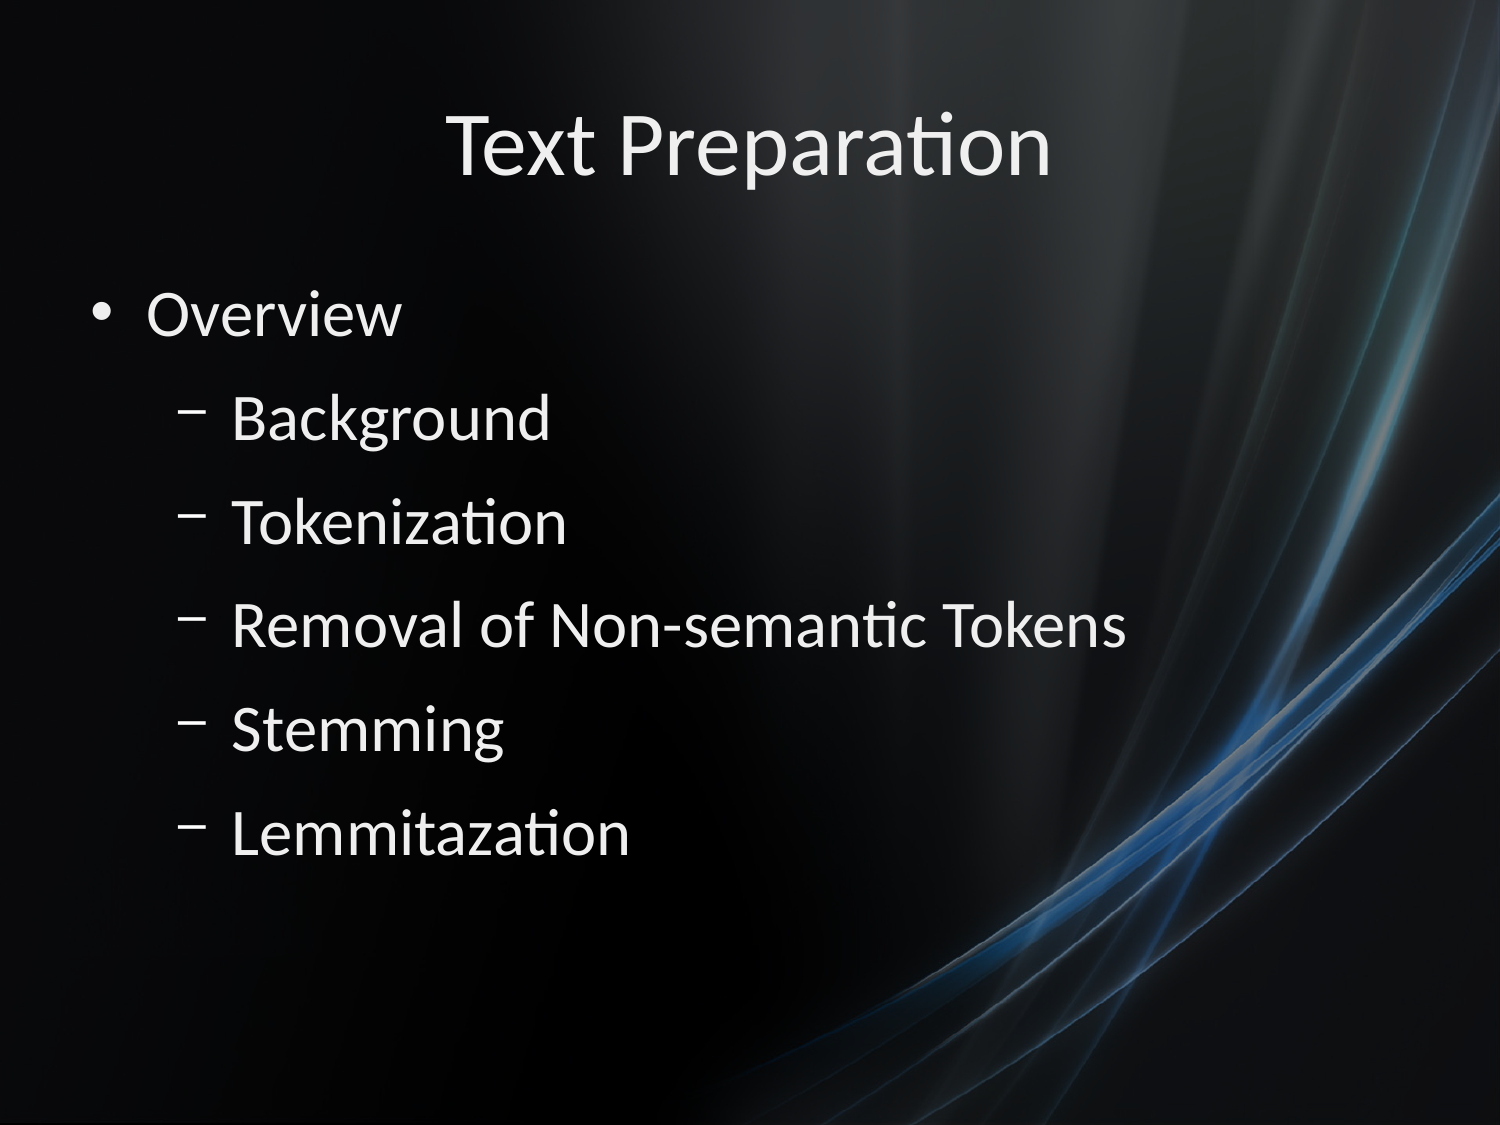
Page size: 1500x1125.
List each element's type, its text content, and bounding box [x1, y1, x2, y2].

title Text Preparation [75, 45, 1425, 233]
text_box [0, 0, 1500, 1125]
list Overview Background Tokenization Removal of Non-semantic Tokens Stemming Lemmitazation [75, 262, 1425, 1005]
